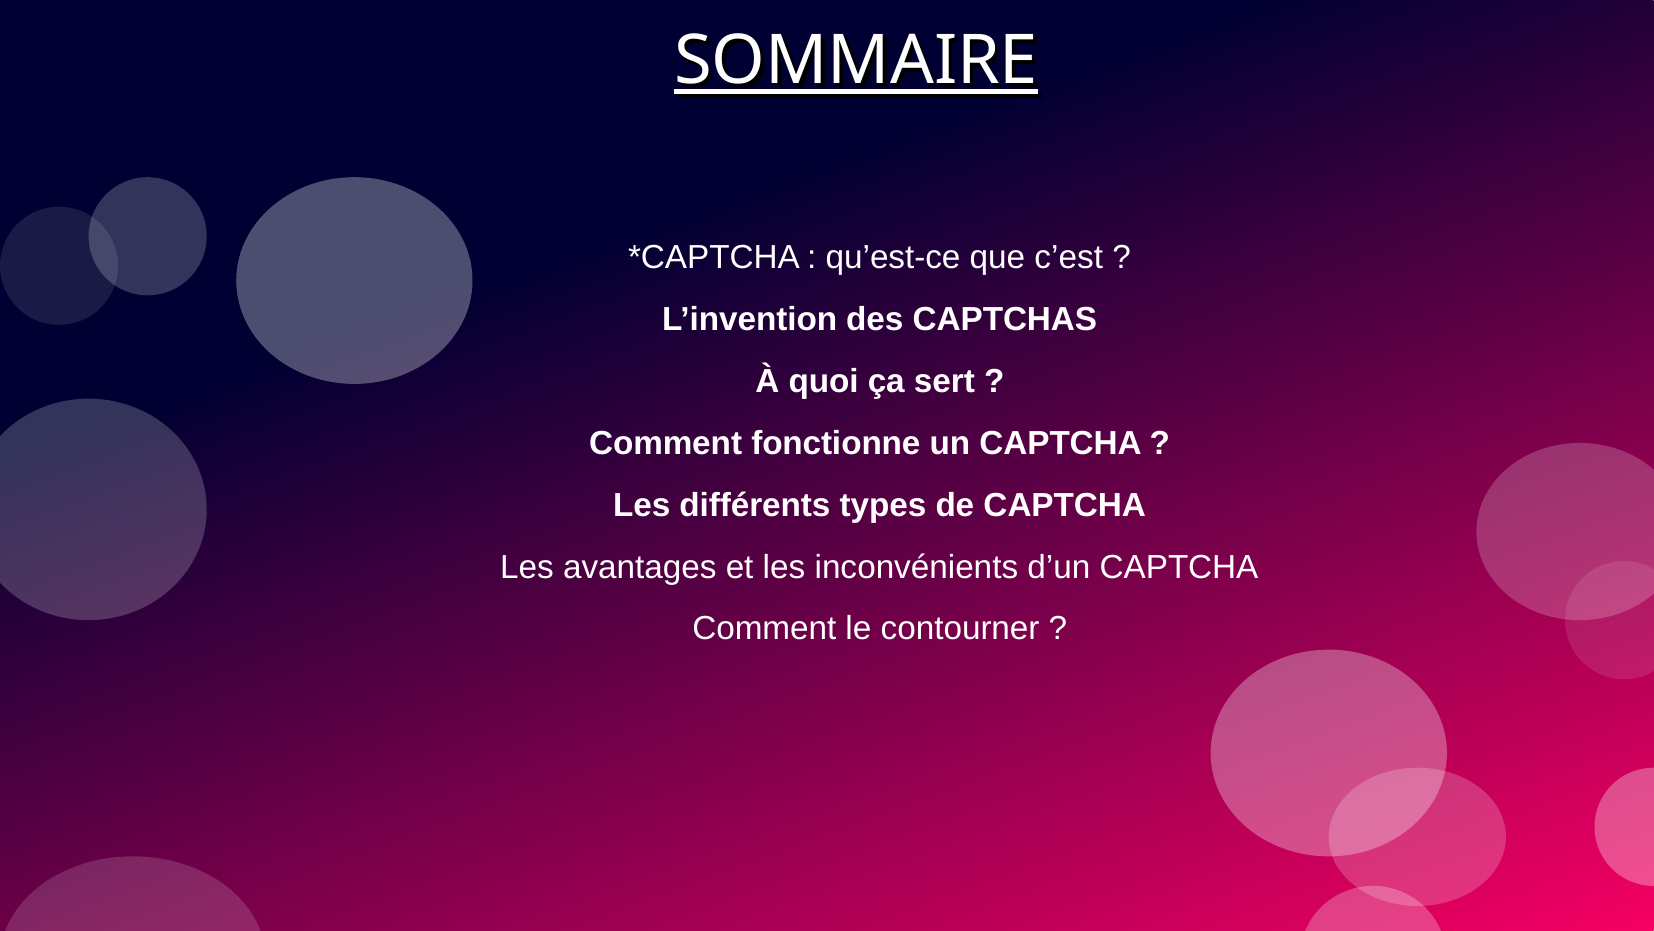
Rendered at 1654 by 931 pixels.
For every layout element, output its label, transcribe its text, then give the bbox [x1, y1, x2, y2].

title SOMMAIRE [649, 2, 1063, 118]
subtitle *CAPTCHA : qu’est-ce que c’est ? L’invention des CAPTCHAS À quoi ça sert ? Comment fonctionne un CAPTCHA ? Les différents types de CAPTCHA Les avantages et les inconvénients d’un CAPTCHA Comment le contourner ? [490, 118, 1270, 768]
